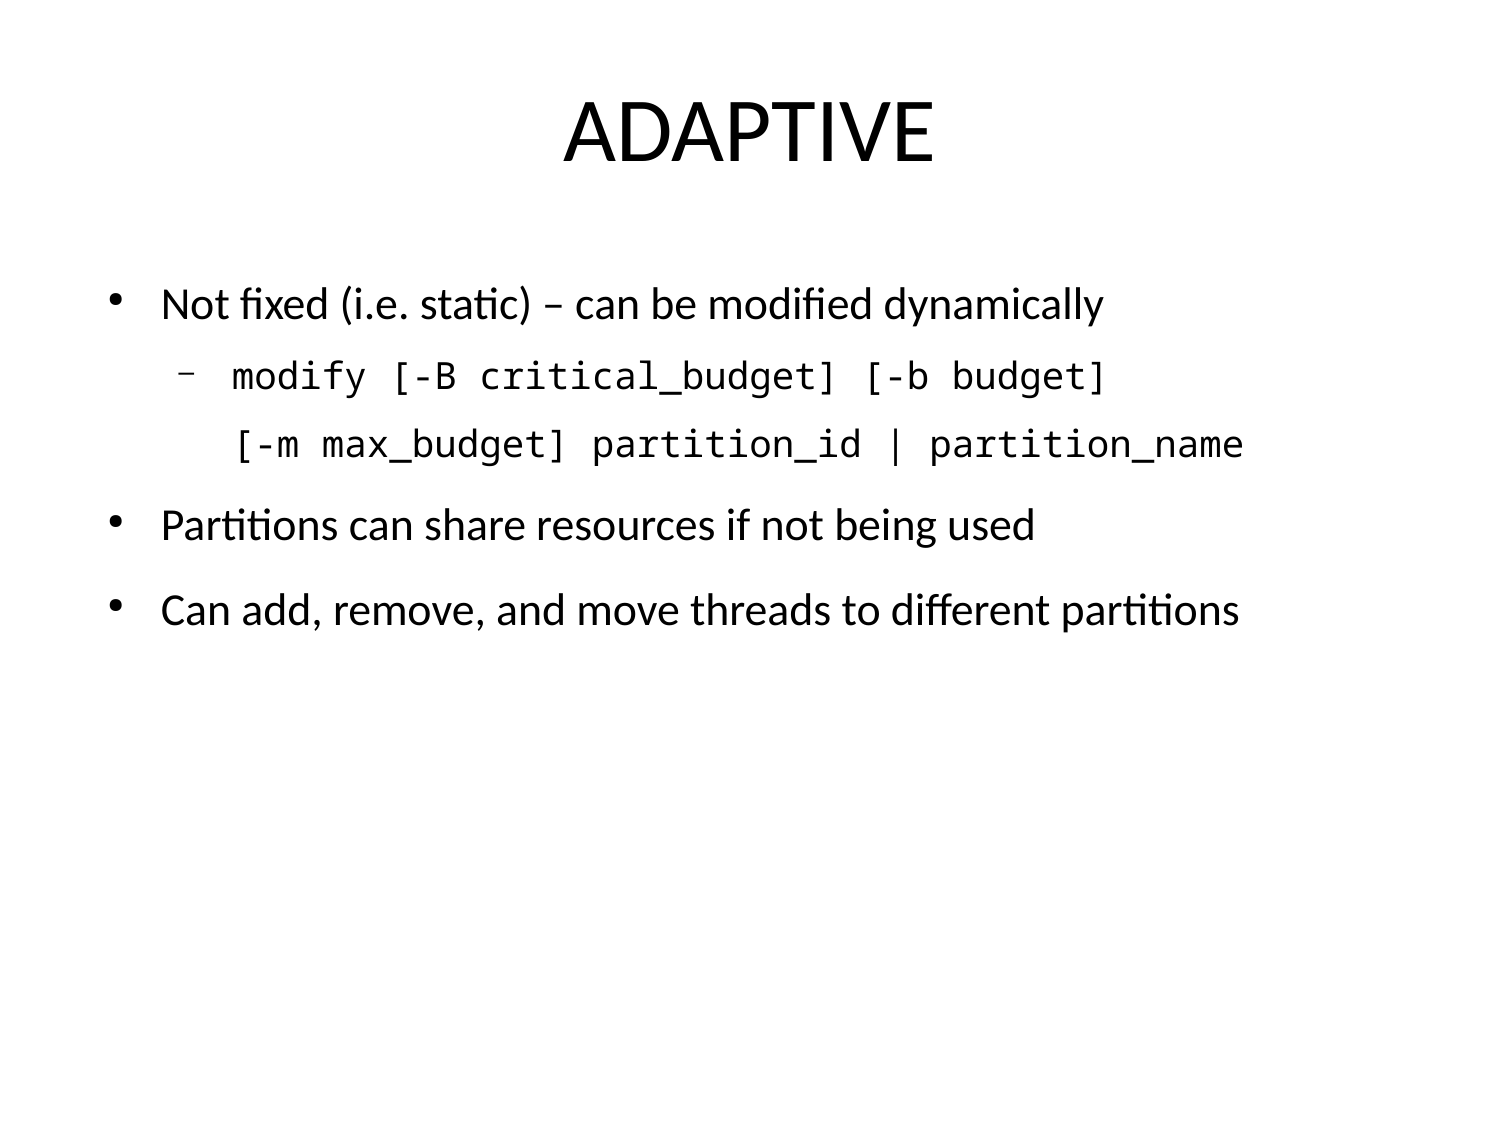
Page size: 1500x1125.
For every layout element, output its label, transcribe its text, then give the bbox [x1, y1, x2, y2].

list Not fixed (i.e. static) – can be modified dynamically modify [-B critical_budget] [-b budget] [-m max_budget] partition_id | partition_name Partitions can share resources if not being used Can add, remove, and move threads to different partitions [75, 265, 1426, 1009]
title ADAPTIVE [75, 45, 1425, 233]
